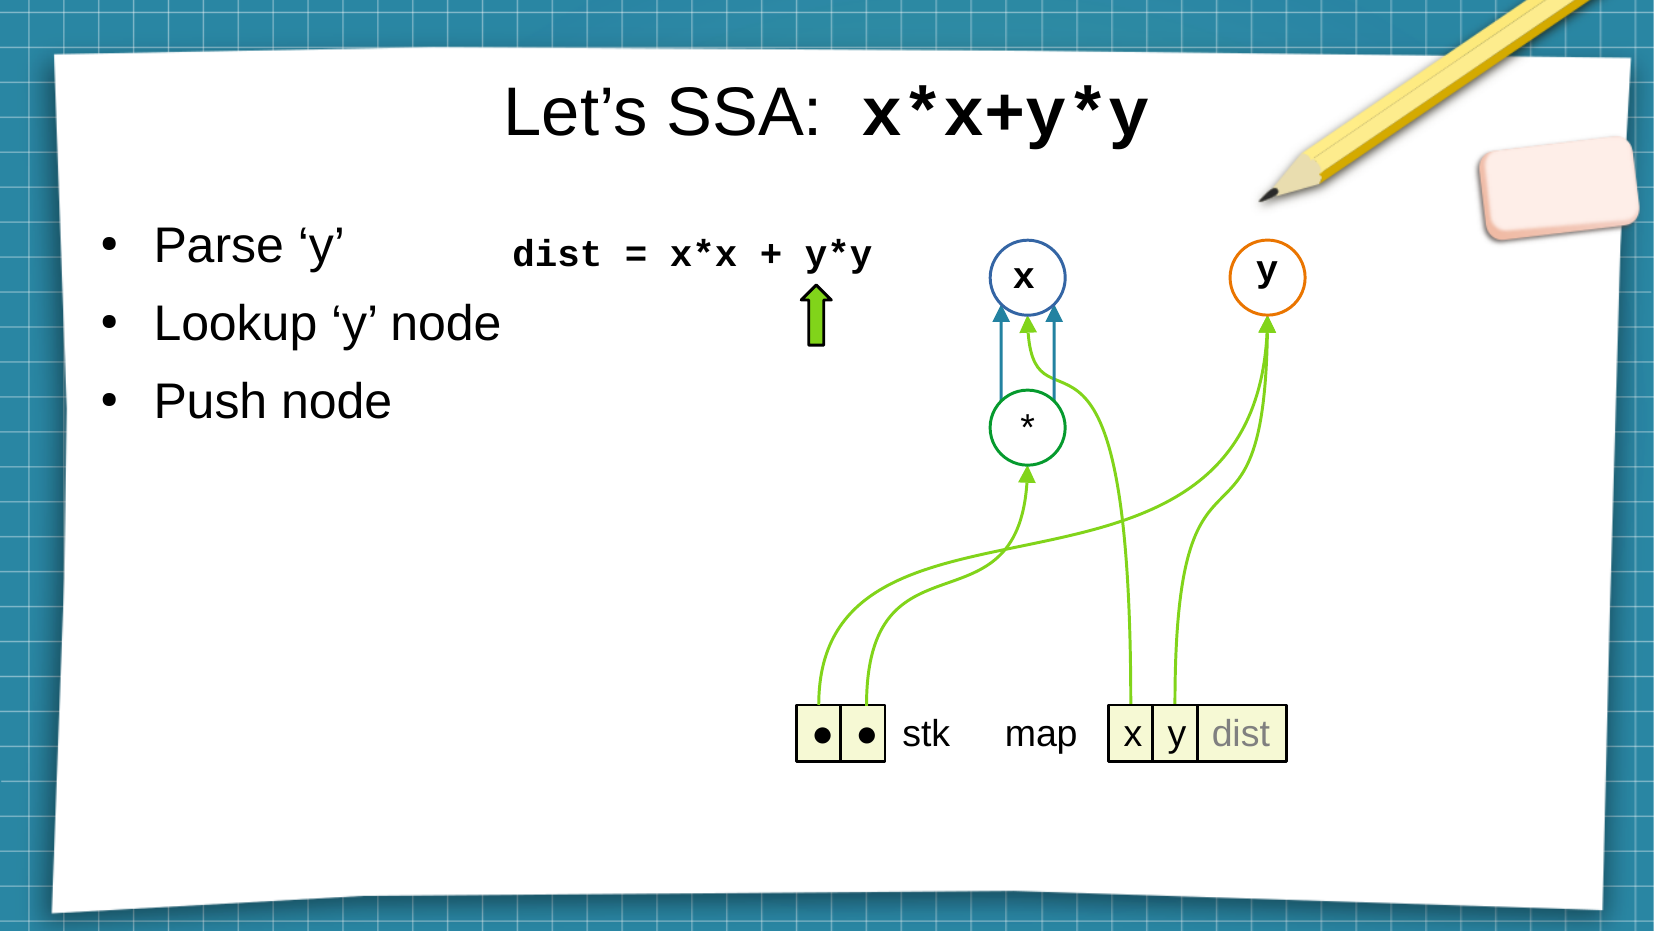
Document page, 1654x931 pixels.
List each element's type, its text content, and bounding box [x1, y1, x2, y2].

list Parse ‘y’ Lookup ‘y’ node Push node [82, 217, 571, 841]
text_box x [1111, 705, 1151, 762]
text_box ● [796, 705, 841, 762]
text_box dist = x*x + y*y [482, 228, 903, 286]
text_box dist [1197, 705, 1287, 762]
title Let’s SSA: x*x+y*y [82, 37, 1571, 193]
text_box * [990, 390, 1066, 466]
text_box stk [887, 705, 976, 762]
text_box y [1152, 705, 1196, 762]
picture [0, 0, 1654, 931]
text_box [801, 285, 832, 346]
text_box ● [842, 705, 886, 762]
text_box y [1241, 242, 1294, 301]
text_box x [998, 249, 1051, 308]
text_box map [990, 705, 1111, 804]
